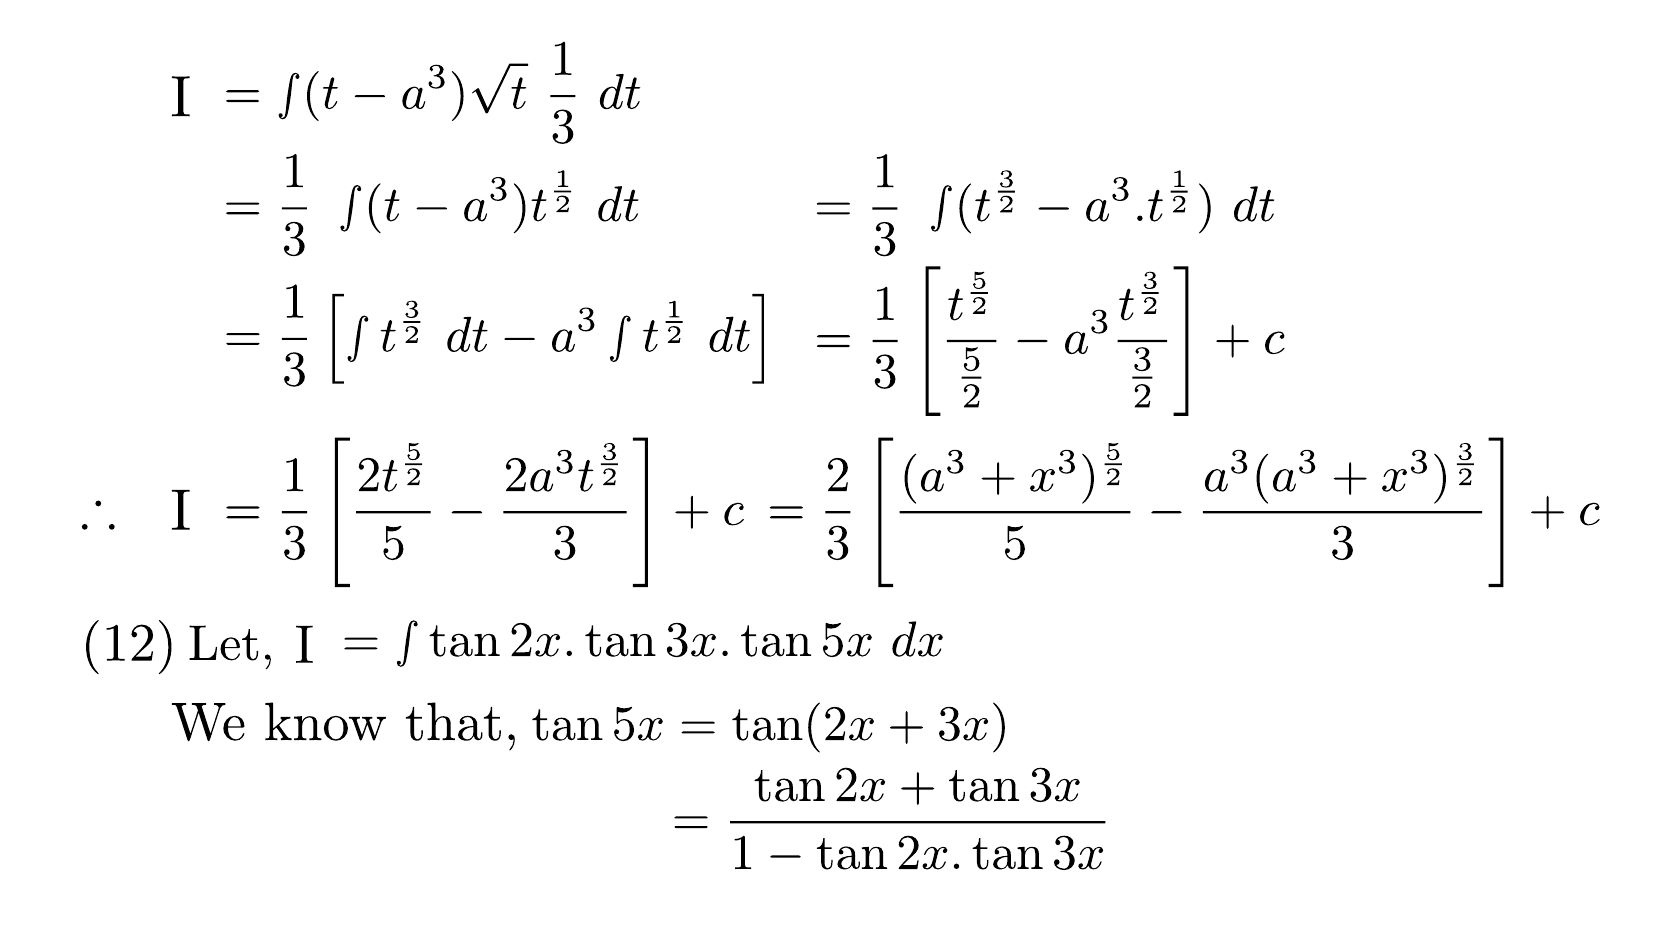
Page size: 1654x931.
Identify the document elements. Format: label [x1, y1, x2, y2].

text_box [296, 625, 313, 663]
text_box [532, 702, 1005, 753]
title [47, 37, 1607, 886]
text_box [674, 767, 1106, 871]
text_box [83, 620, 172, 675]
text_box [171, 702, 515, 751]
text_box [171, 489, 190, 530]
text_box [225, 284, 764, 387]
text_box [171, 76, 190, 117]
text_box [225, 41, 641, 144]
text_box [769, 437, 1600, 588]
text_box [81, 500, 115, 530]
text_box [225, 437, 744, 588]
text_box [343, 620, 943, 667]
text_box [225, 153, 639, 257]
text_box [816, 266, 1285, 416]
text_box [816, 153, 1275, 257]
text_box [189, 625, 271, 670]
